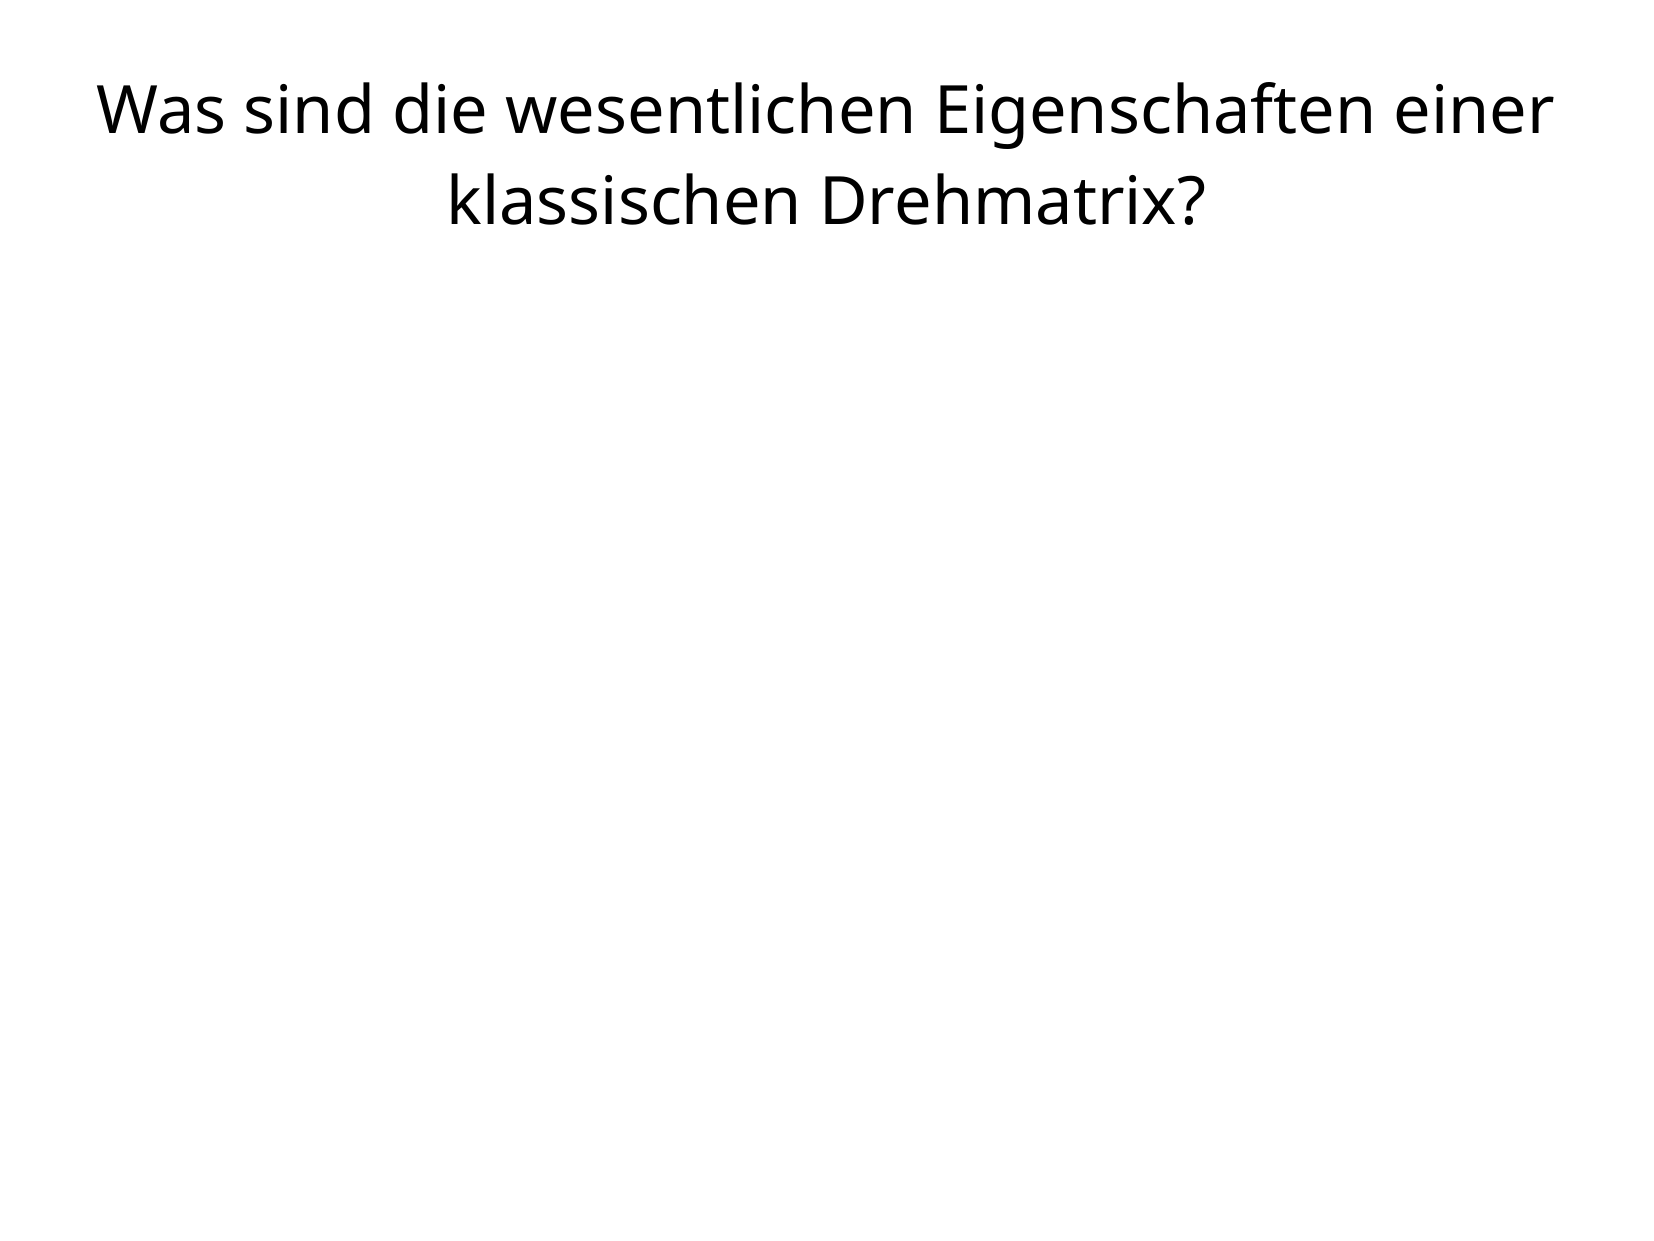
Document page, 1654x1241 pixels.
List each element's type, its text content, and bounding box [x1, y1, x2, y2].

title Was sind die wesentlichen Eigenschaften einer klassischen Drehmatrix? [82, 49, 1571, 257]
